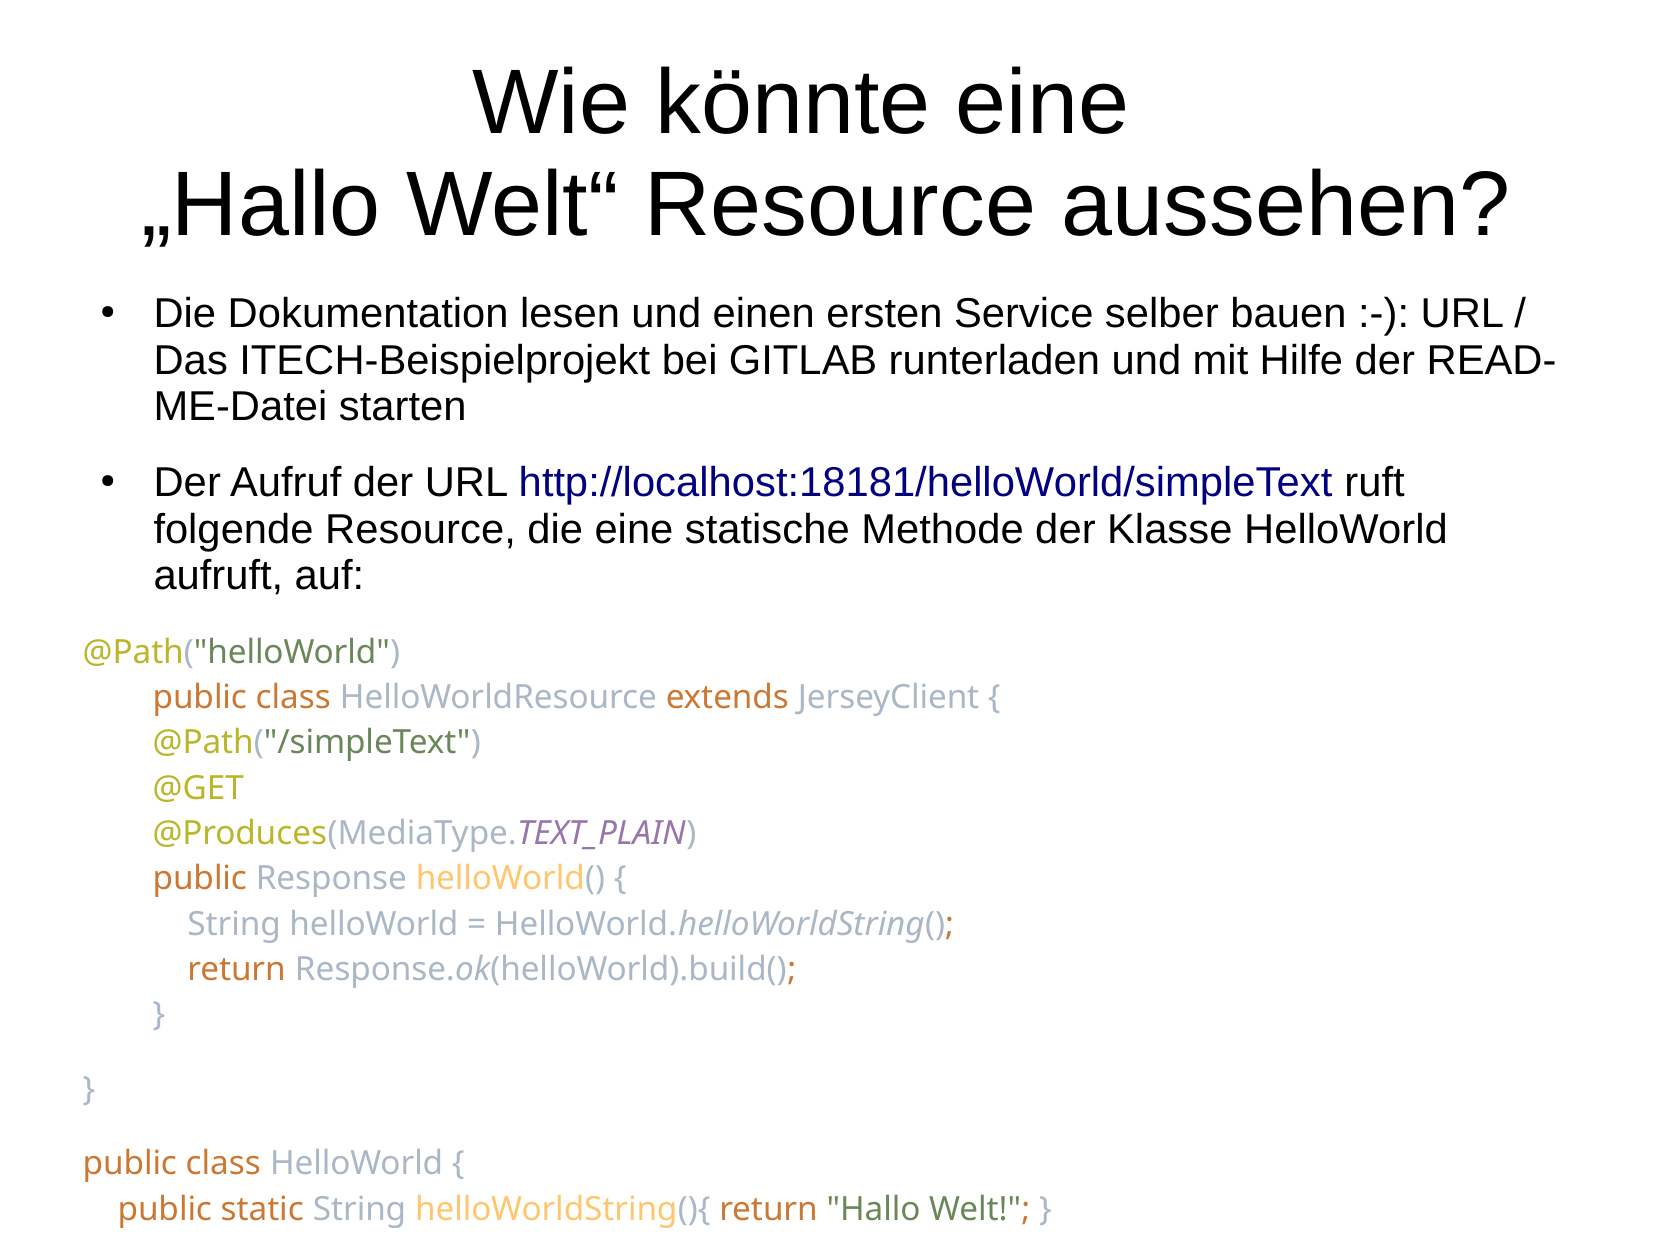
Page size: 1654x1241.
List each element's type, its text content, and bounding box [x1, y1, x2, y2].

title Wie könnte eine „Hallo Welt“ Resource aussehen? [82, 49, 1571, 257]
list Die Dokumentation lesen und einen ersten Service selber bauen :-): URL / Das ITECH-Beispielprojekt bei GITLAB runterladen und mit Hilfe der READ-ME-Datei starten Der Aufruf der URL http://localhost:18181/helloWorld/simpleText ruft folgende Resource, die eine statische Methode der Klasse HelloWorld aufruft, auf: @Path("helloWorld") public class HelloWorldResource extends JerseyClient { @Path("/simpleText") @GET @Produces(MediaType.TEXT_PLAIN) public Response helloWorld() { String helloWorld = HelloWorld.helloWorldString(); return Response.ok(helloWorld).build(); } } public class HelloWorld { public static String helloWorldString(){ return "Hallo Welt!"; } } Folgendes wird benötigt: Eine einfache HelloWorld-Klasse mit einer statischen Methode Eine Resource: Ausgabe eines einfachen [82, 290, 1571, 1241]
